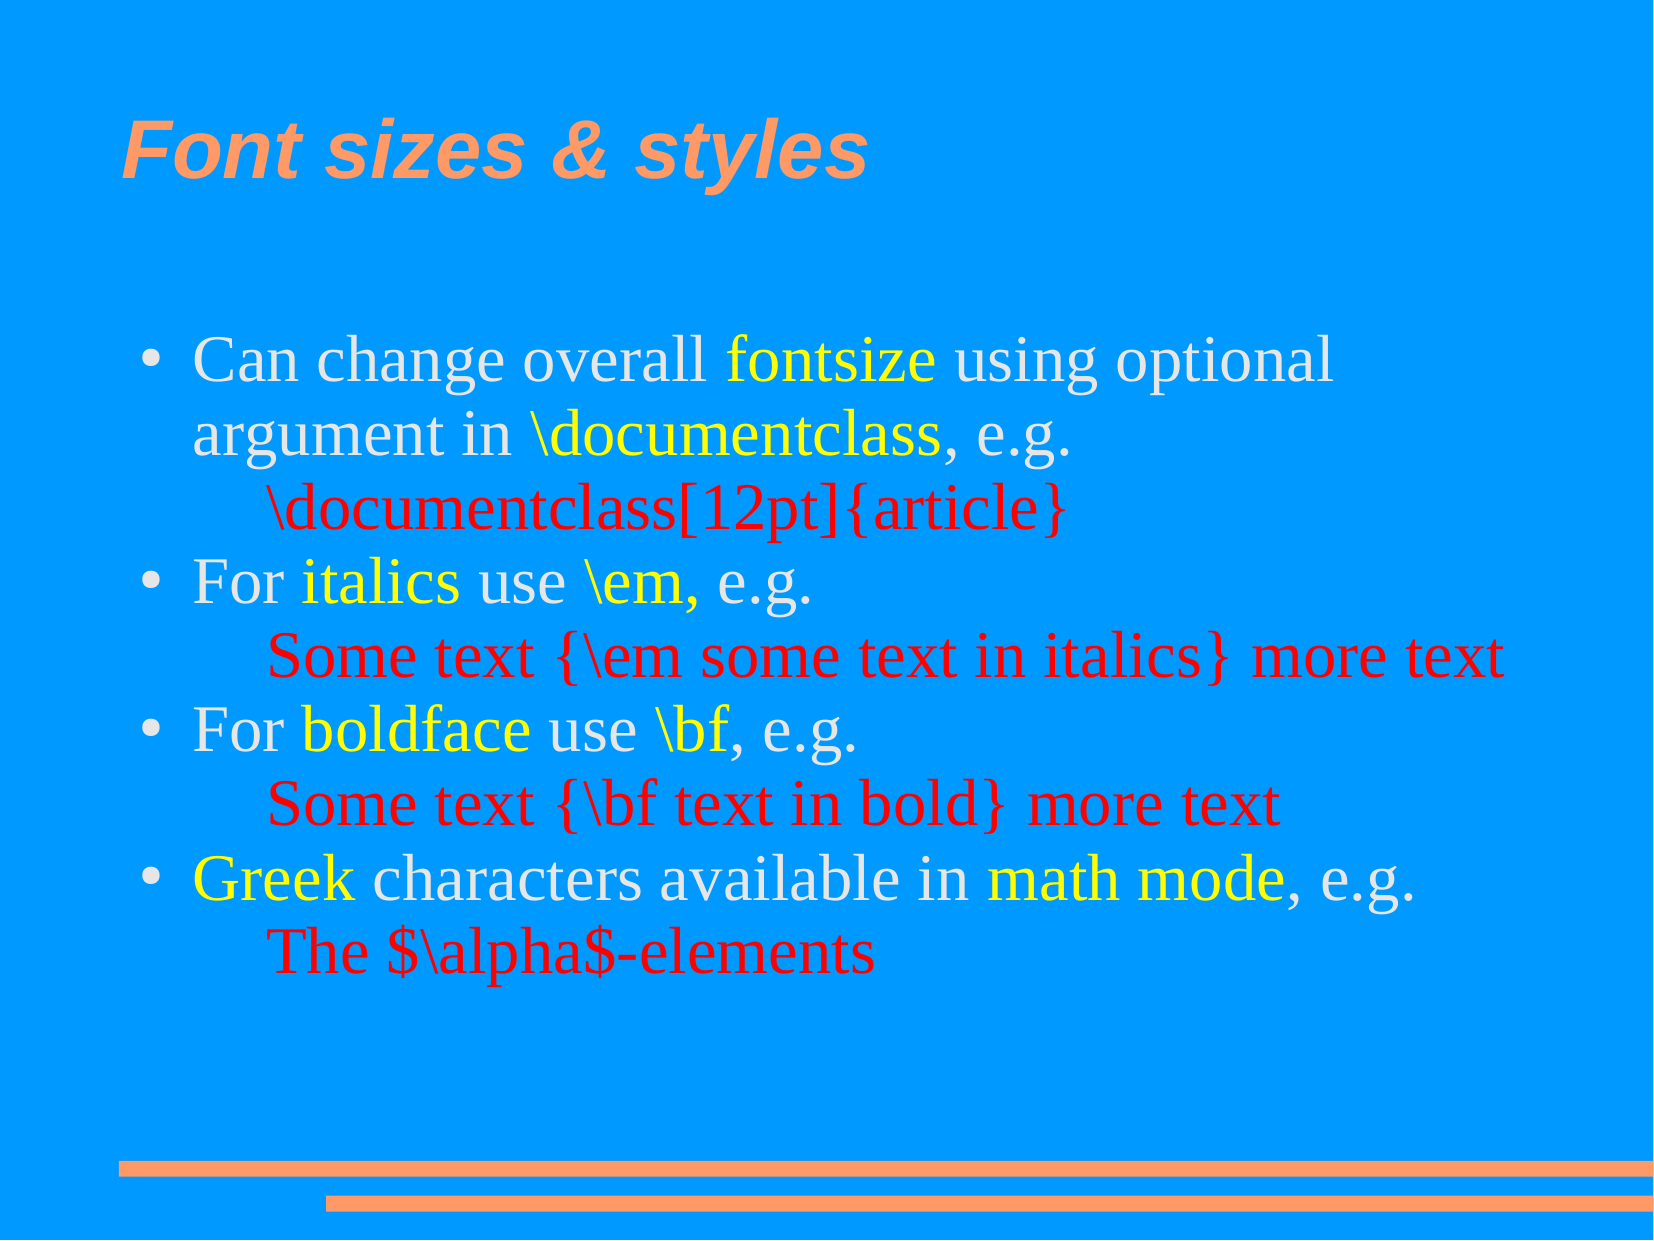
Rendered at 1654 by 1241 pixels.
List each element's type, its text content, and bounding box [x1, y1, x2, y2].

list Can change overall fontsize using optional argument in \documentclass, e.g. \documentclass[12pt]{article} For italics use \em, e.g. Some text {\em some text in italics} more text For boldface use \bf, e.g. Some text {\bf text in bold} more text Greek characters available in math mode, e.g. The $\alpha$-elements [121, 322, 1561, 1132]
title Font sizes & styles [121, 46, 1534, 254]
